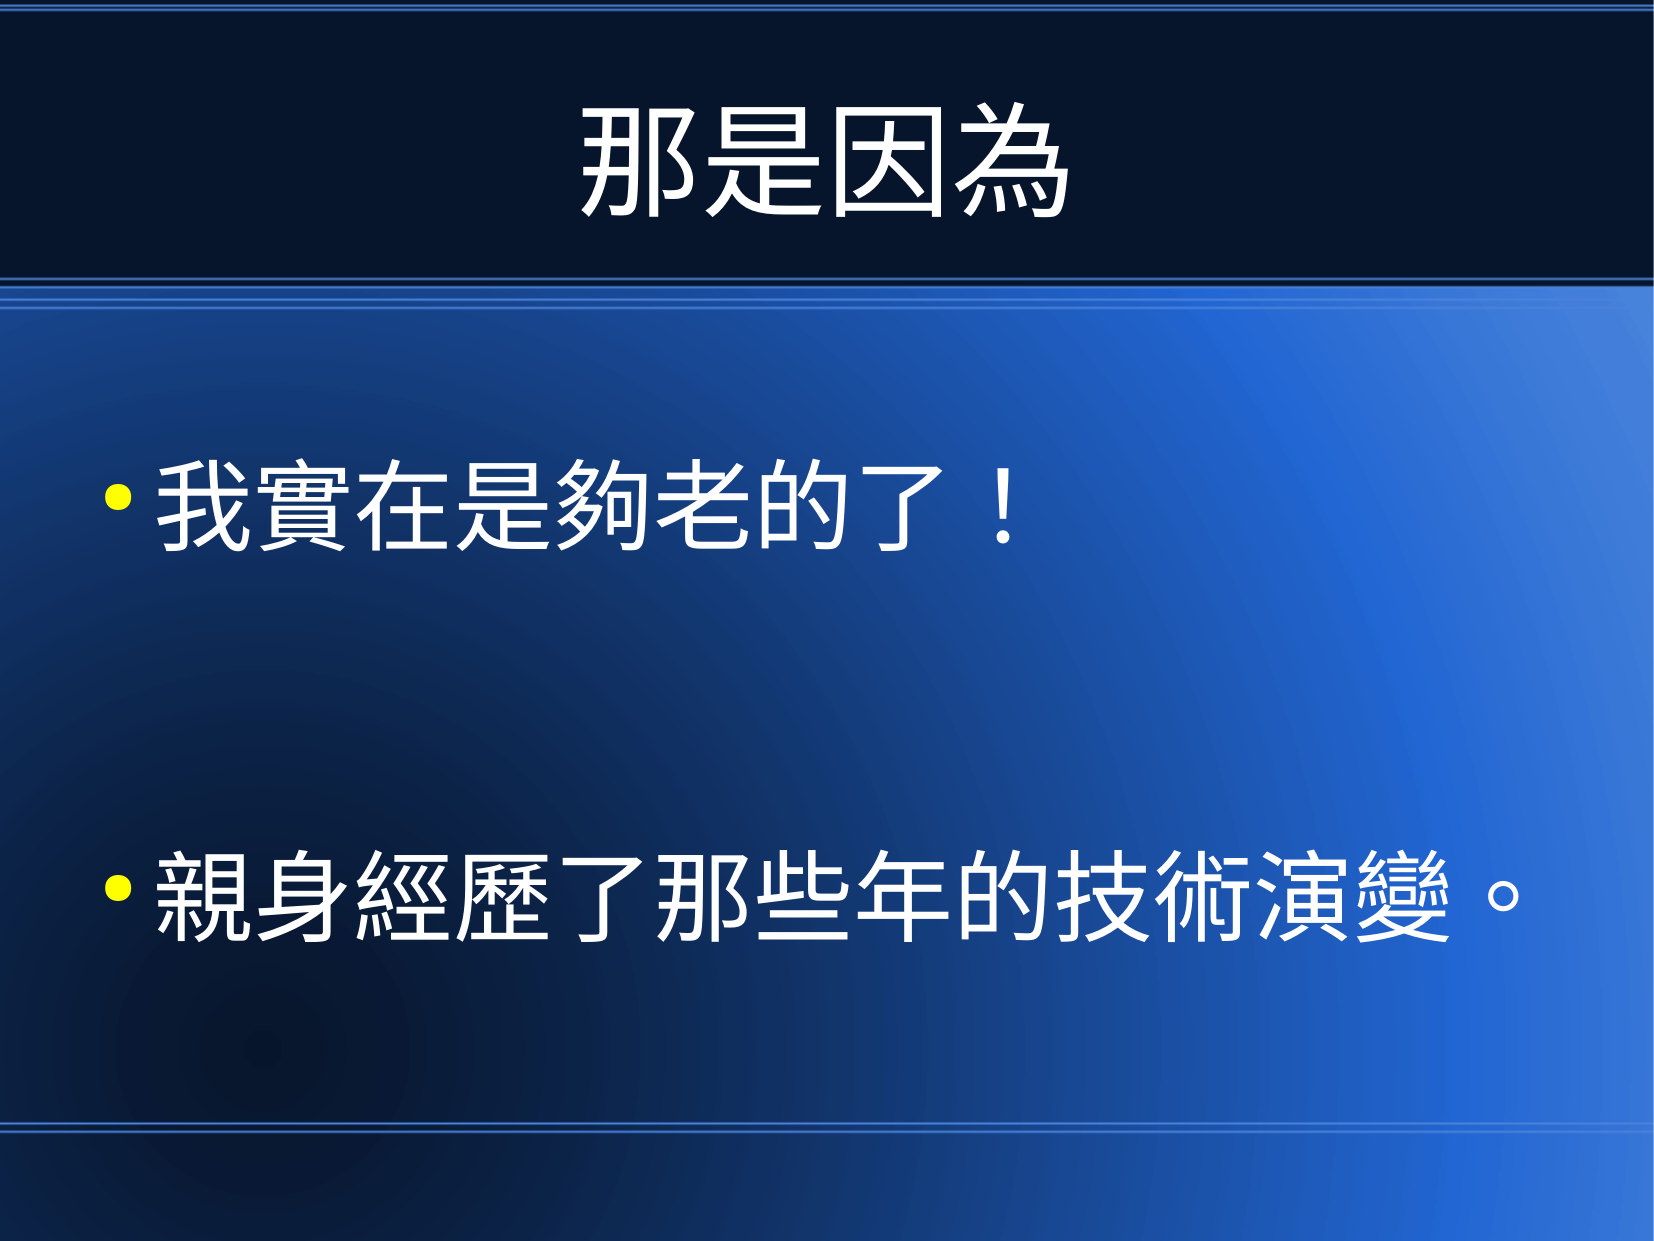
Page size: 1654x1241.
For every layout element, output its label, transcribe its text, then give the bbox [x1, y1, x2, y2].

title 那是因為 [82, 49, 1571, 257]
list 我實在是夠老的了！ 親身經歷了那些年的技術演變。 [82, 355, 1571, 1241]
picture [0, 0, 1654, 1241]
